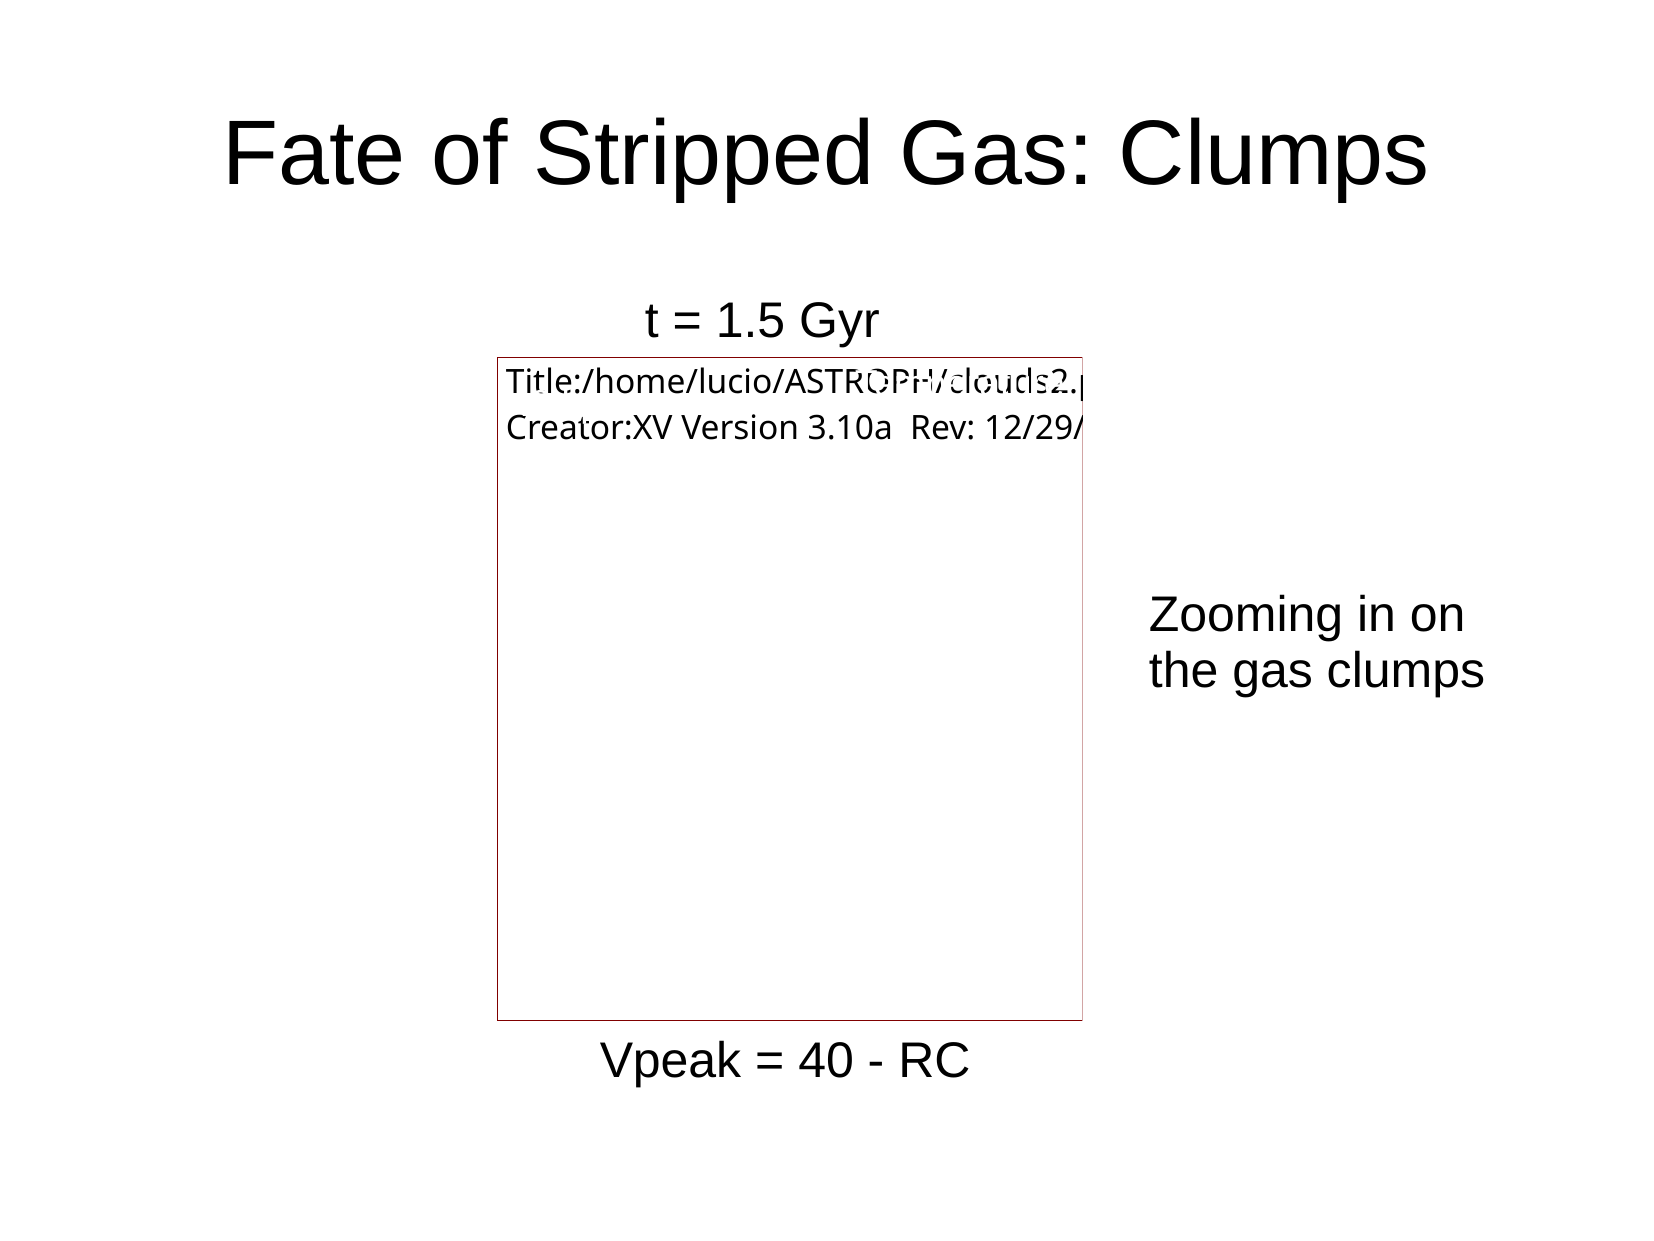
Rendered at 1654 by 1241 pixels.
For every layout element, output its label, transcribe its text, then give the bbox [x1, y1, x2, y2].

text_box 40 kpc [495, 375, 635, 432]
picture [495, 355, 1083, 1021]
text_box Zooming in on the gas clumps [1134, 578, 1501, 707]
text_box Temperature [840, 355, 1080, 413]
text_box Vpeak = 40 - RC [585, 1024, 986, 1096]
title Fate of Stripped Gas: Clumps [82, 49, 1571, 257]
text_box t = 1.5 Gyr [630, 285, 910, 355]
